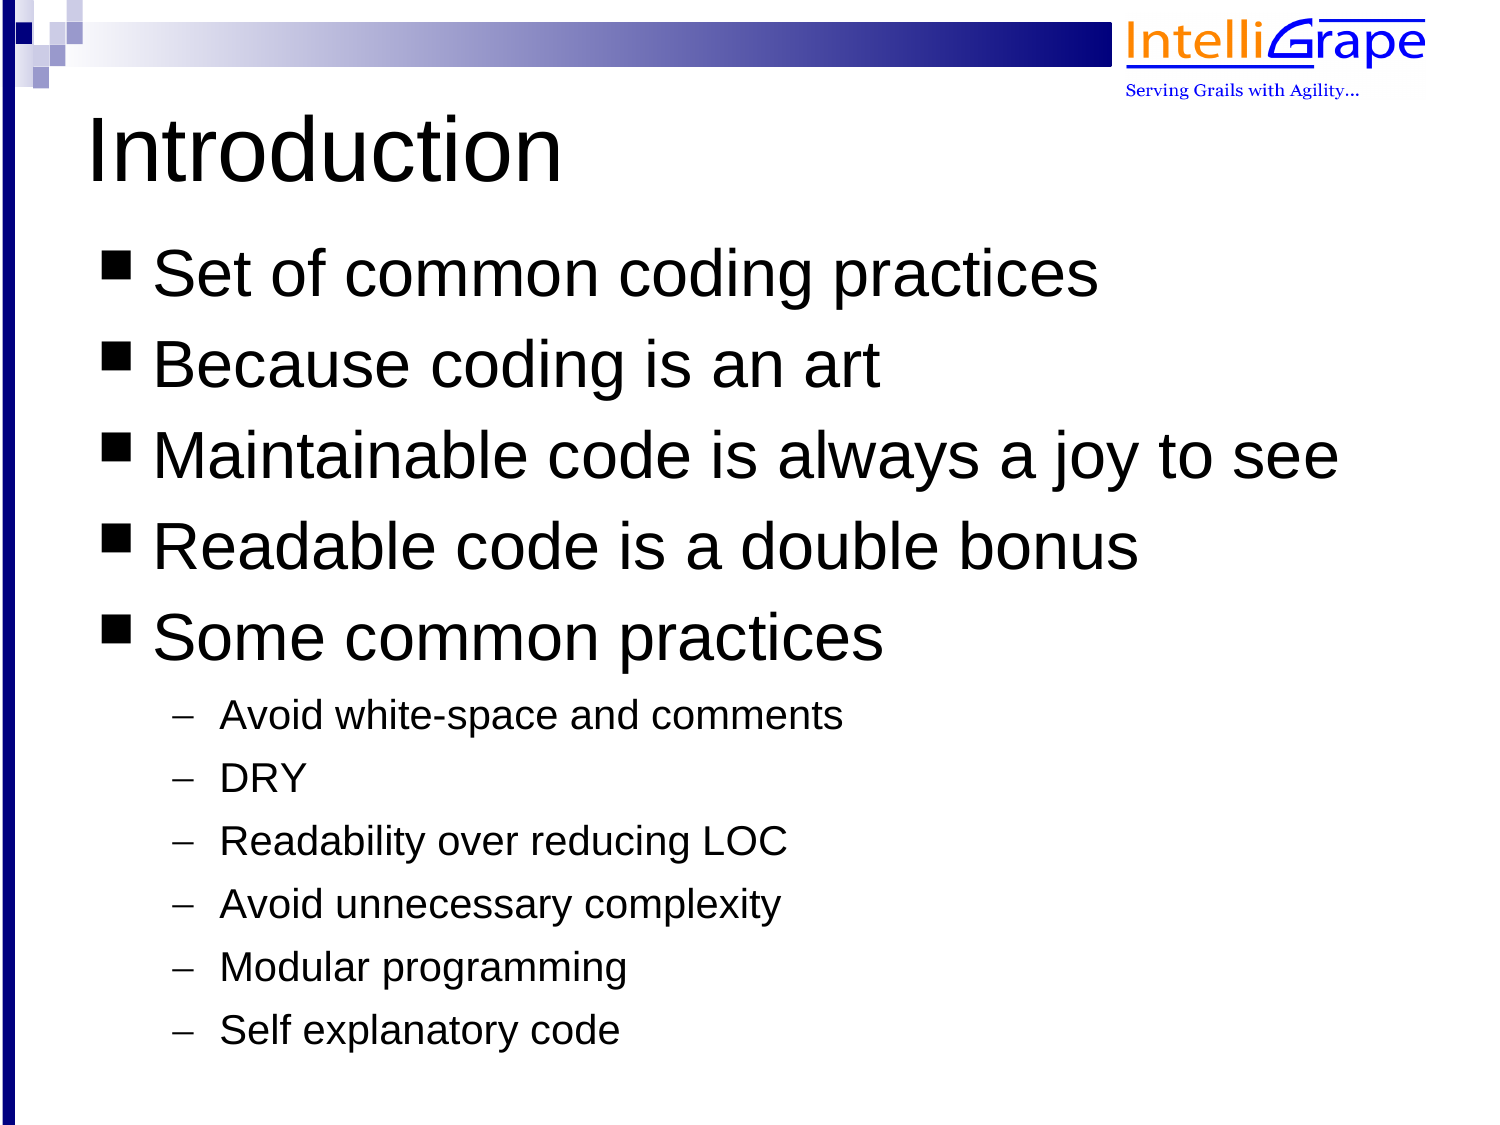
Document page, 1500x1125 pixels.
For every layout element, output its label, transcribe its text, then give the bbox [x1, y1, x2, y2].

text_box Introduction [70, 34, 1421, 260]
text_box Set of common coding practices Because coding is an art Maintainable code is always a joy to see Readable code is a double bonus Some common practices Avoid white-space and comments DRY Readability over reducing LOC Avoid unnecessary complexity Modular programming Self explanatory code [82, 224, 1433, 1028]
picture [1125, 12, 1425, 100]
